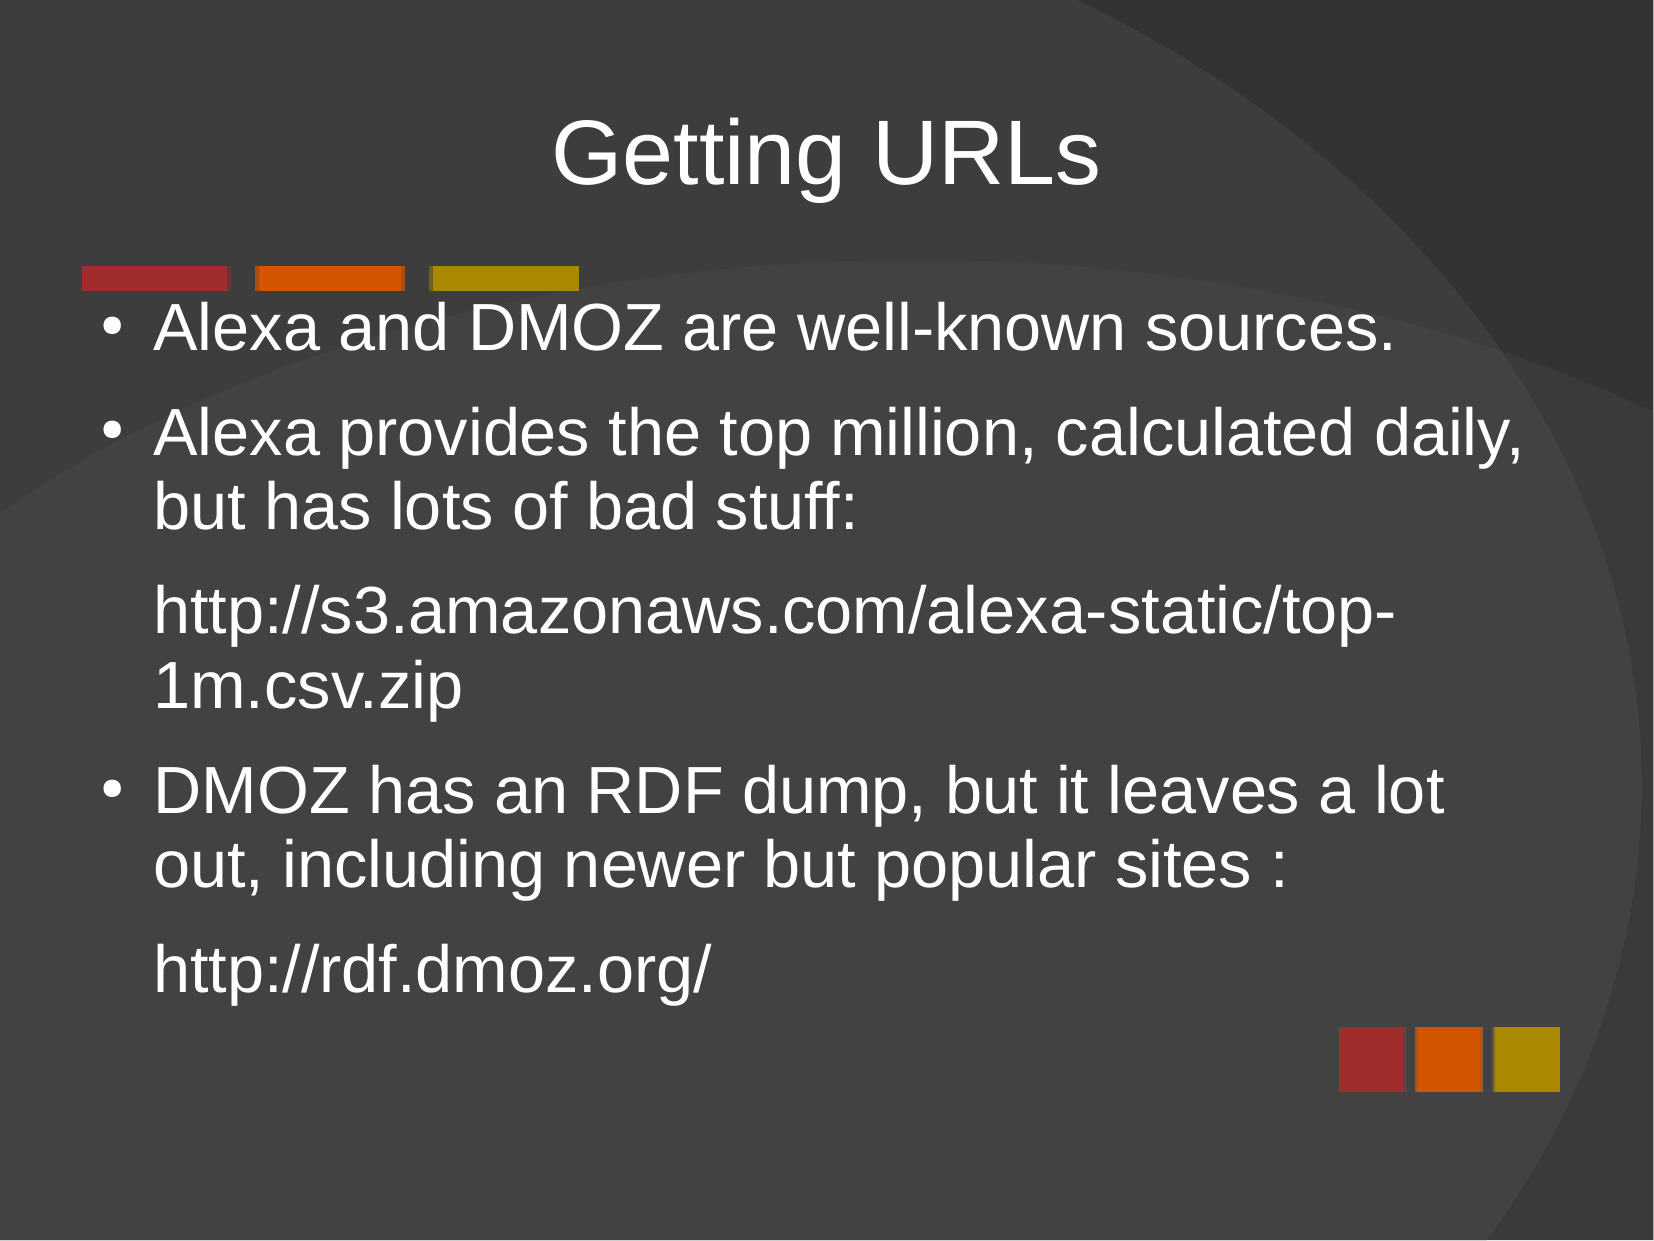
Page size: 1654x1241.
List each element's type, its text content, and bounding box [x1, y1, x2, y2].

picture [82, 266, 579, 290]
picture [1339, 1027, 1560, 1092]
list Alexa and DMOZ are well-known sources. Alexa provides the top million, calculated daily, but has lots of bad stuff: http://s3.amazonaws.com/alexa-static/top-1m.csv.zip DMOZ has an RDF dump, but it leaves a lot out, including newer but popular sites : http://rdf.dmoz.org/ [82, 290, 1571, 1010]
title Getting URLs [82, 49, 1571, 257]
